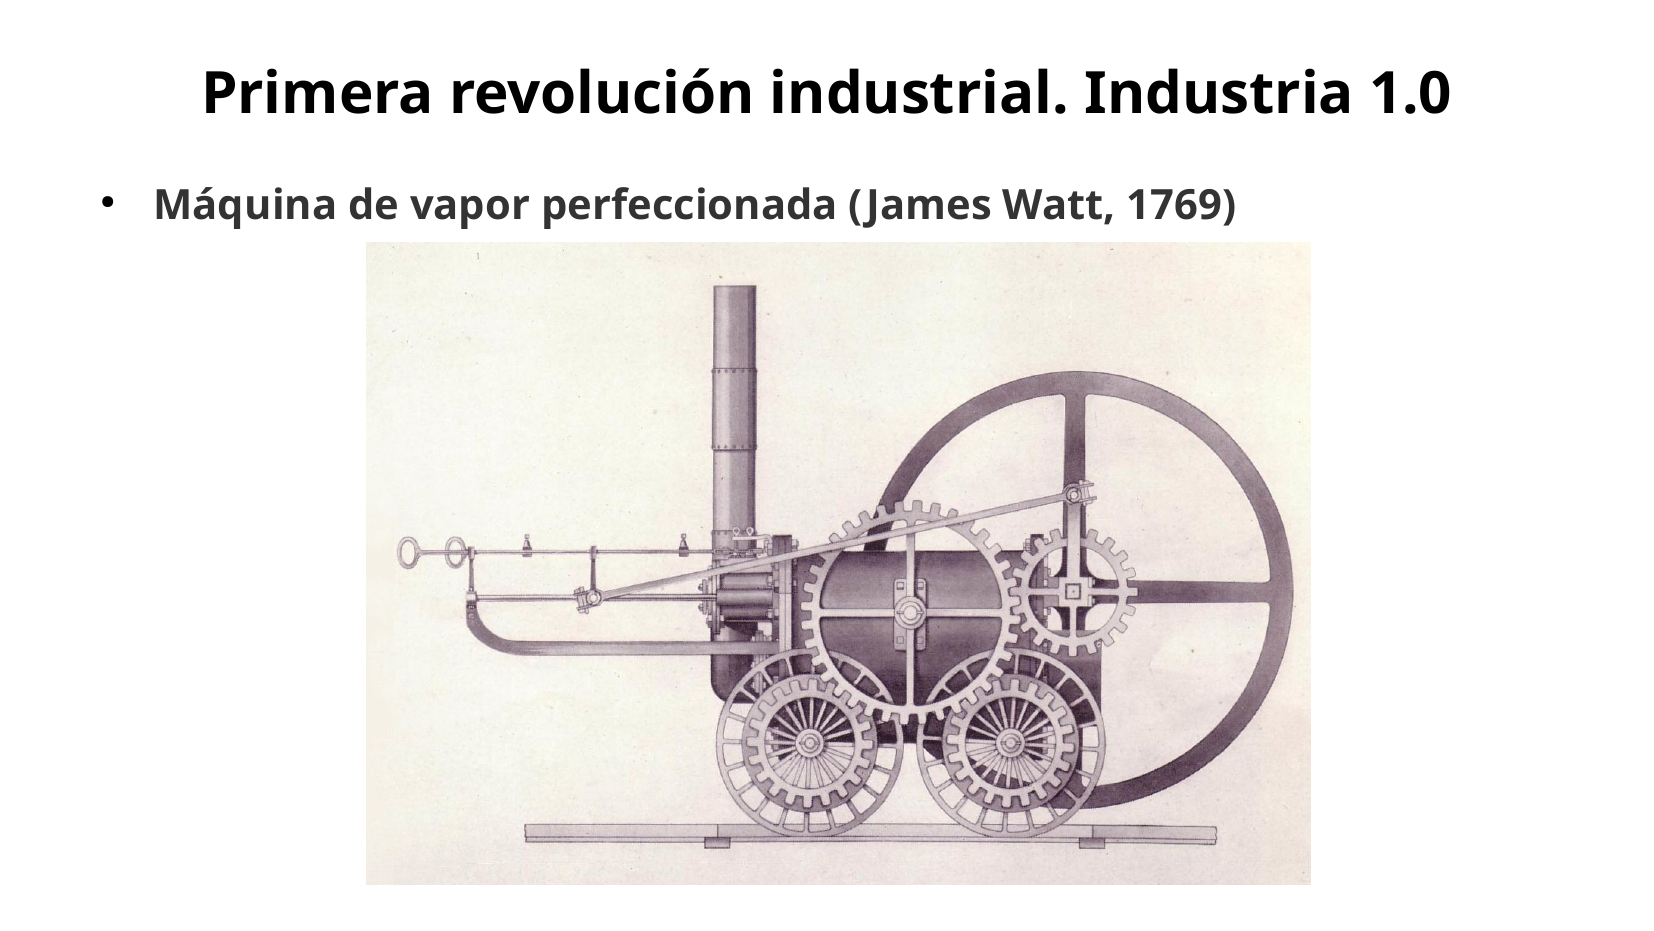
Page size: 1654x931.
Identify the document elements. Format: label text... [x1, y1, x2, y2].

list Máquina de vapor perfeccionada (James Watt, 1769) [82, 174, 1571, 869]
title Primera revolución industrial. Industria 1.0 [82, 13, 1571, 169]
picture [366, 242, 1311, 885]
